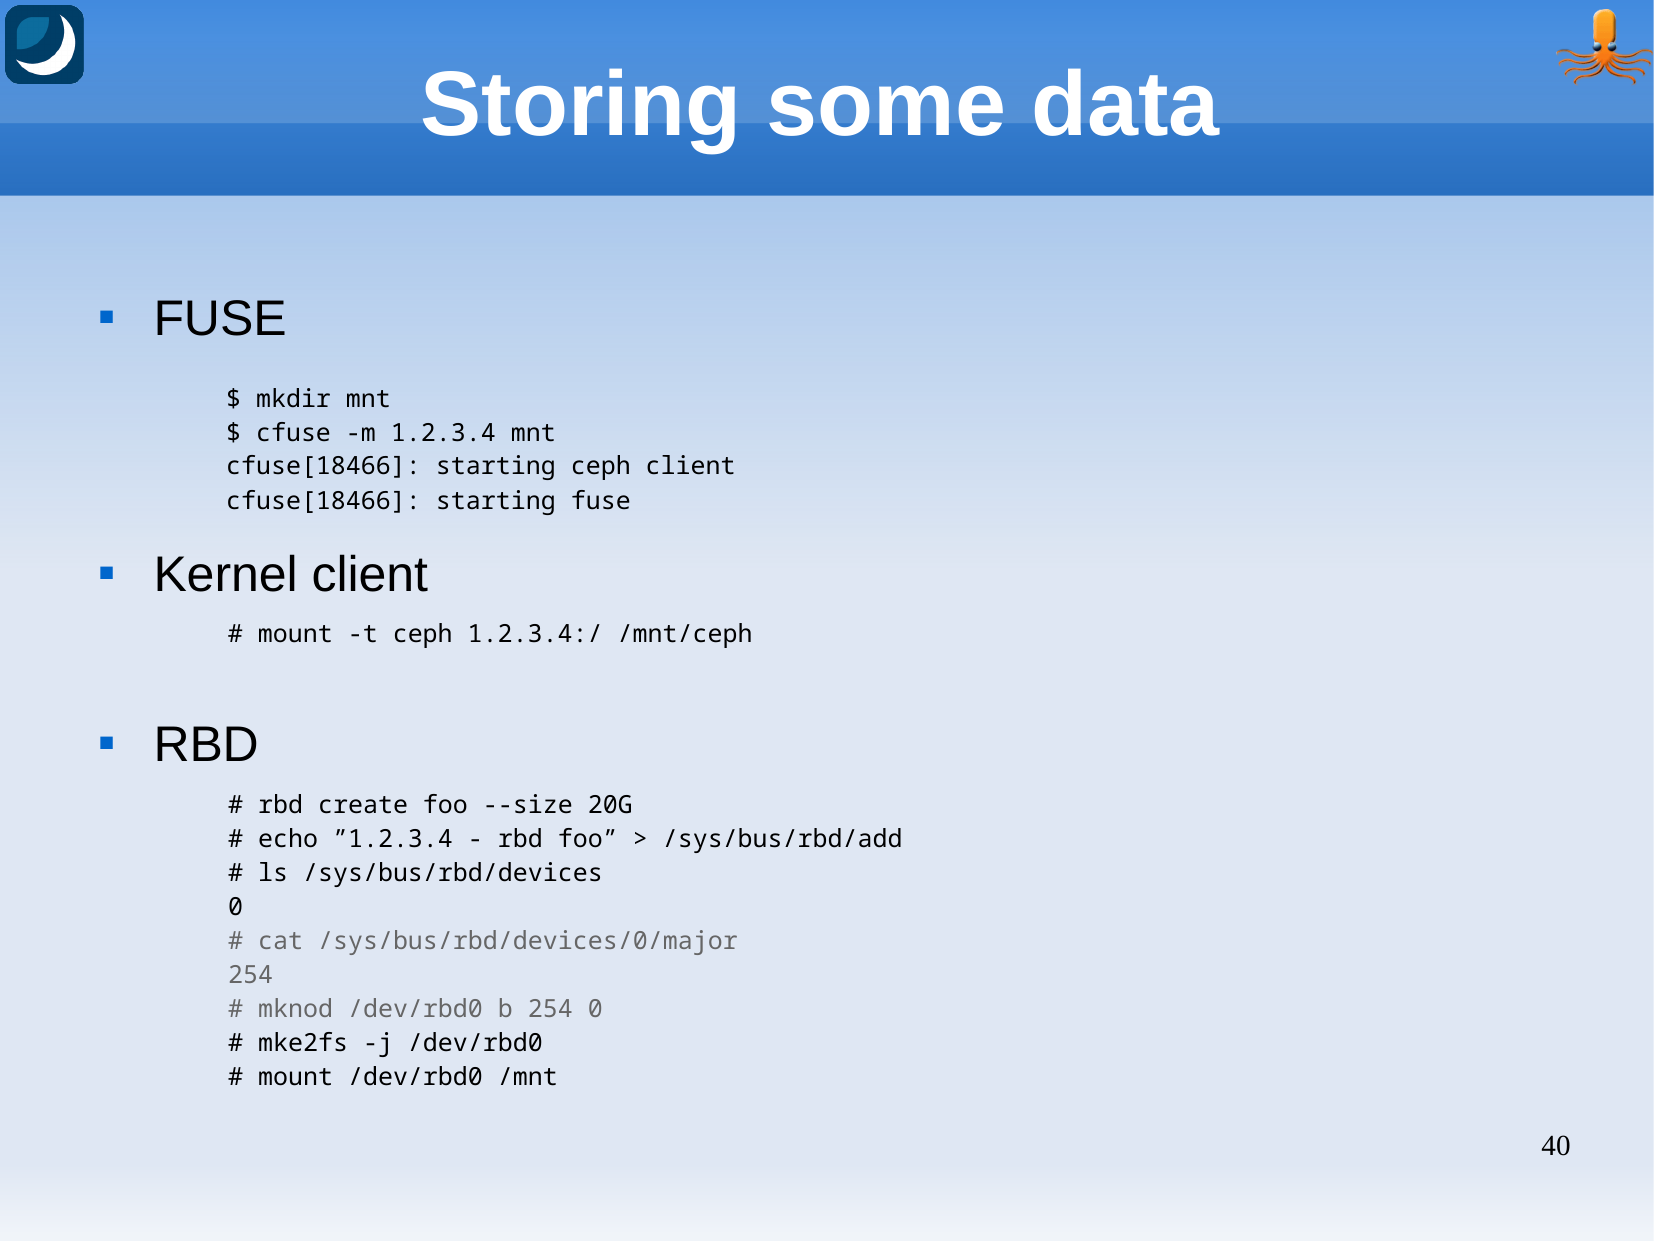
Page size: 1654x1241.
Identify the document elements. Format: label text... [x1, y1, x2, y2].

picture [0, 0, 1654, 1241]
list FUSE Kernel client RBD [82, 290, 1571, 1094]
title Storing some data [76, 7, 1565, 200]
text_box # mount -t ceph 1.2.3.4:/ /mnt/ceph [213, 608, 1388, 721]
text_box $ mkdir mnt $ cfuse -m 1.2.3.4 mnt cfuse[18466]: starting ceph client cfuse[18466]: starting fuse [211, 372, 1576, 504]
text_box # rbd create foo --size 20G # echo ”1.2.3.4 - rbd foo” > /sys/bus/rbd/add # ls /sys/bus/rbd/devices 0 # cat /sys/bus/rbd/devices/0/major 254 # mknod /dev/rbd0 b 254 0 # mke2fs -j /dev/rbd0 # mount /dev/rbd0 /mnt [213, 779, 1388, 1056]
